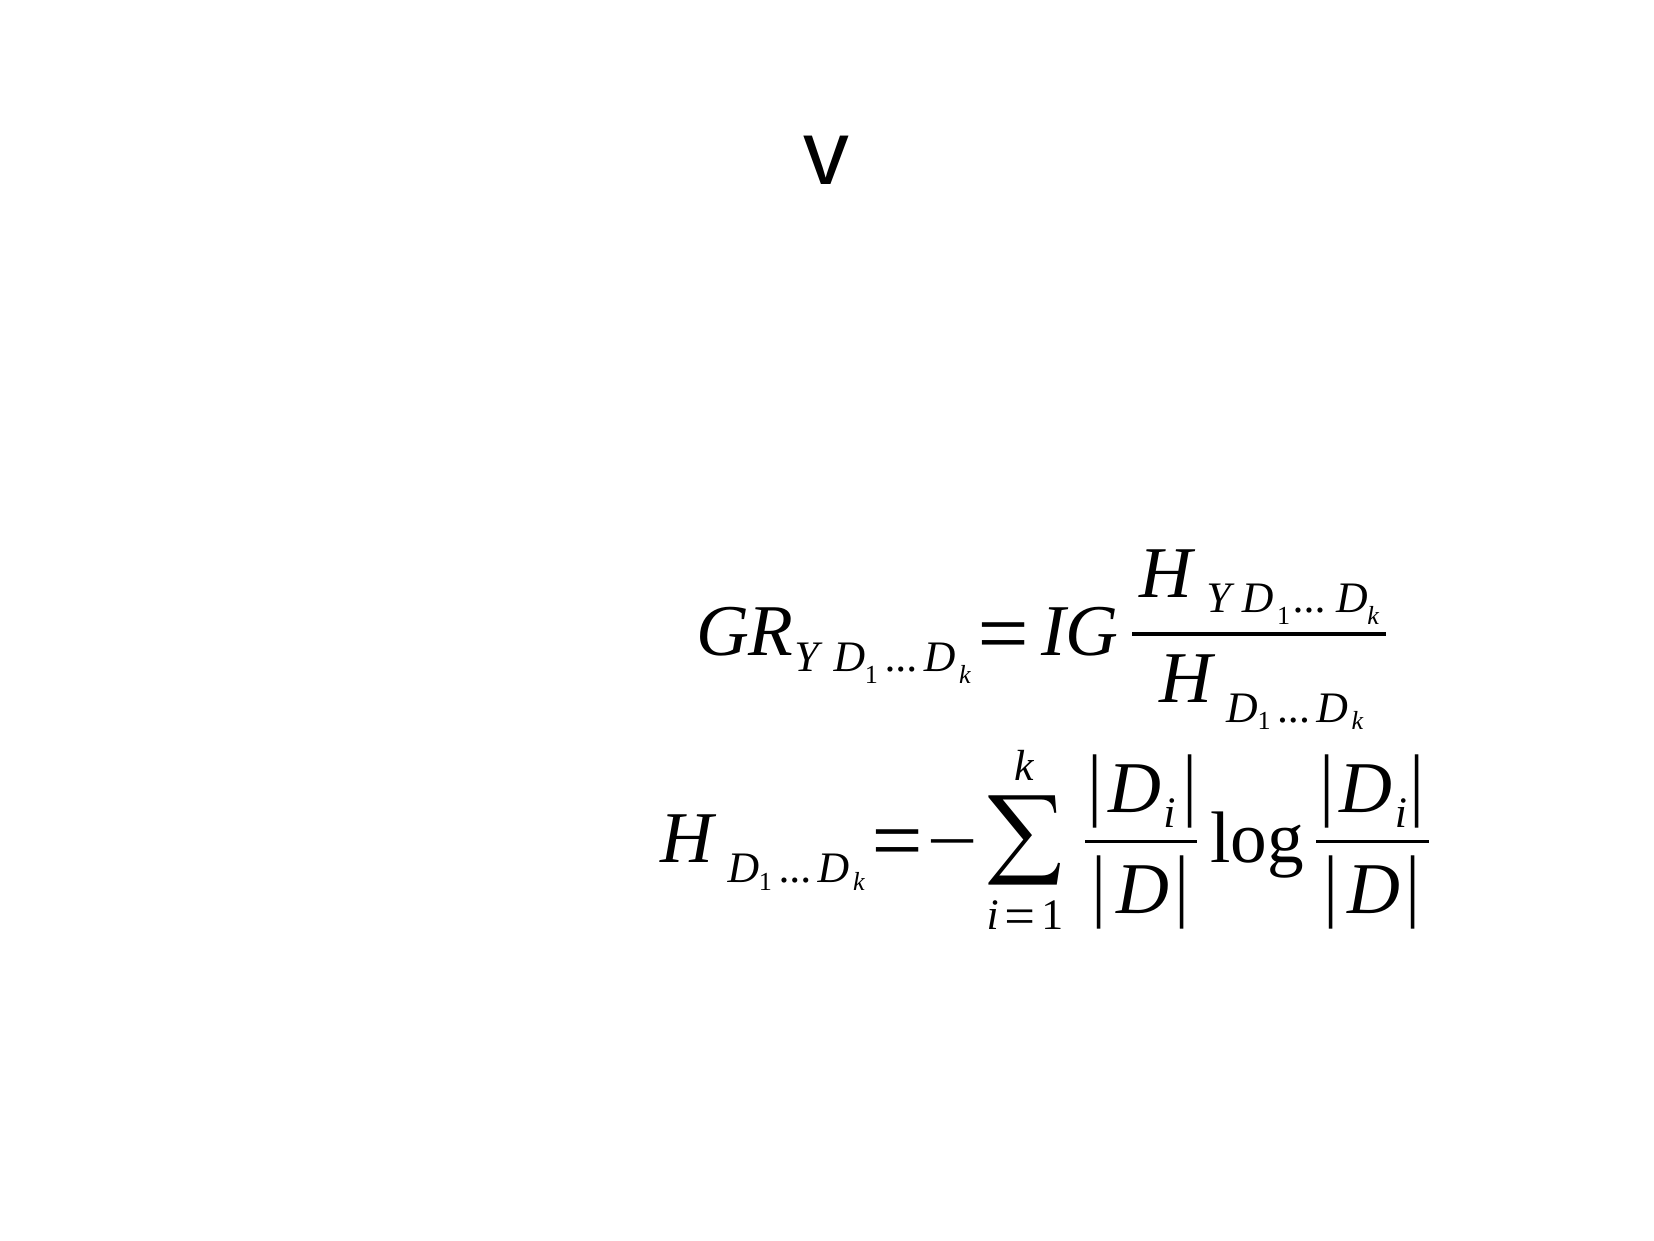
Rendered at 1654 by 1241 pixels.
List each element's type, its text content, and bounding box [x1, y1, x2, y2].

title v [82, 56, 1571, 250]
chart [637, 530, 1451, 938]
